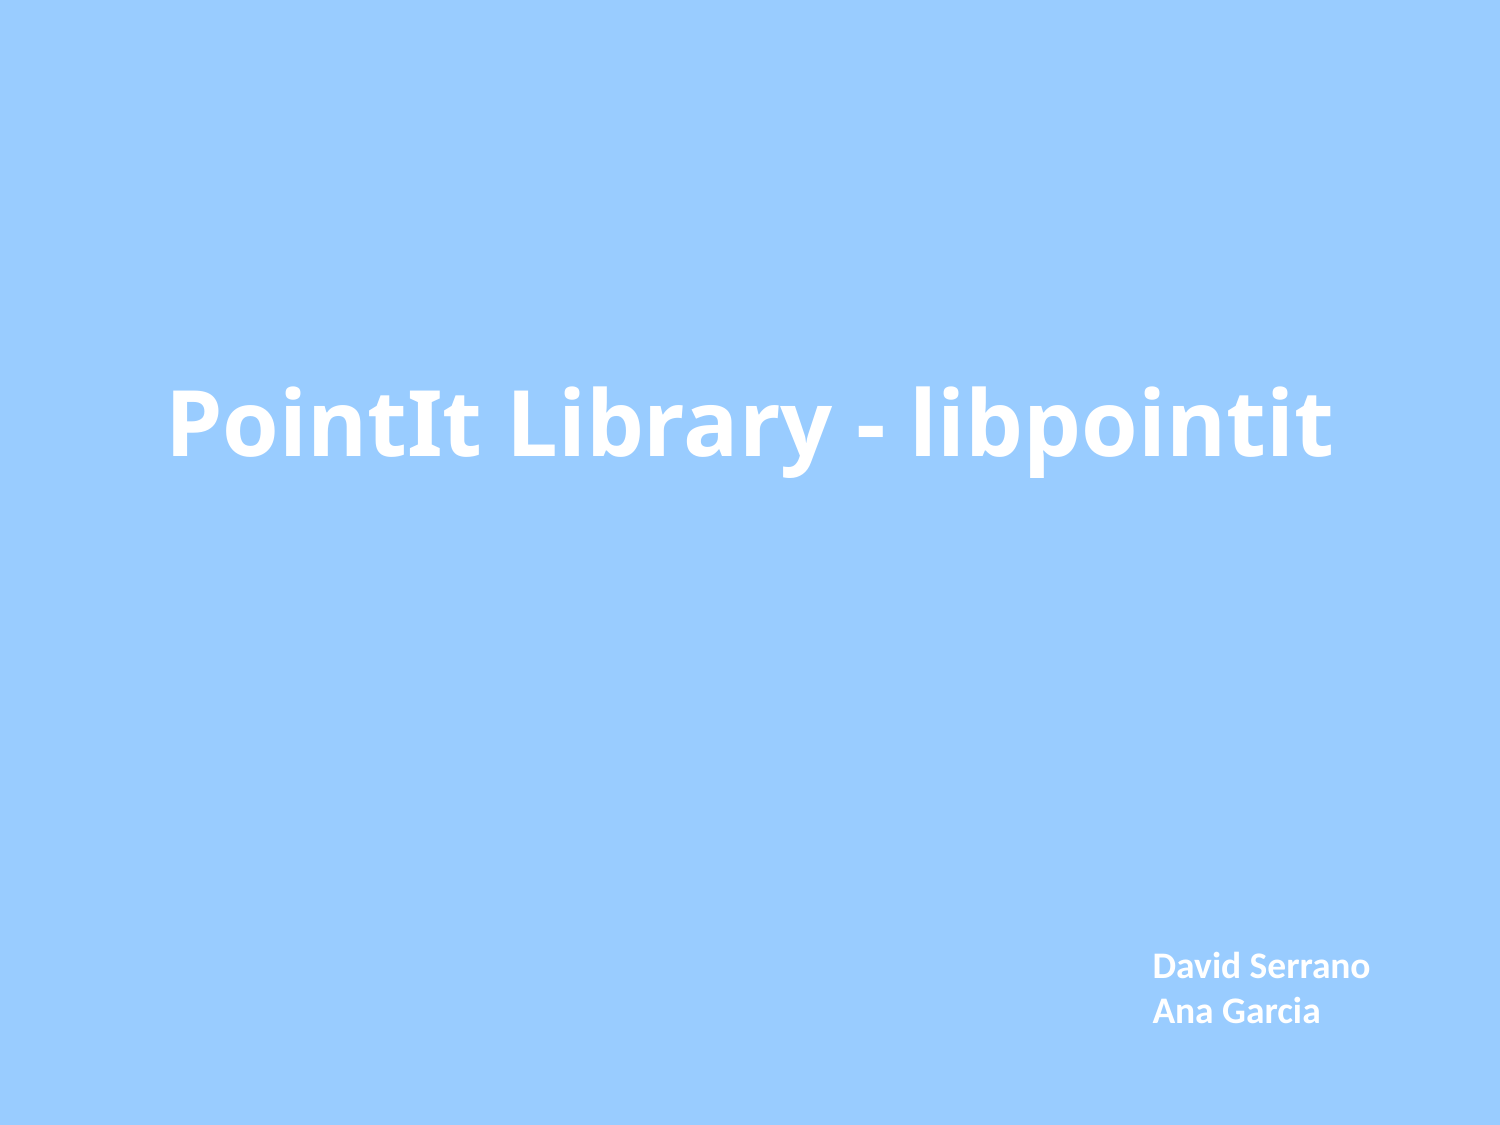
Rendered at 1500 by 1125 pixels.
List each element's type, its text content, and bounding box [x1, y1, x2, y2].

text_box David Serrano Ana Garcia [1137, 925, 1387, 1039]
title PointIt Library - libpointit [112, 349, 1388, 591]
